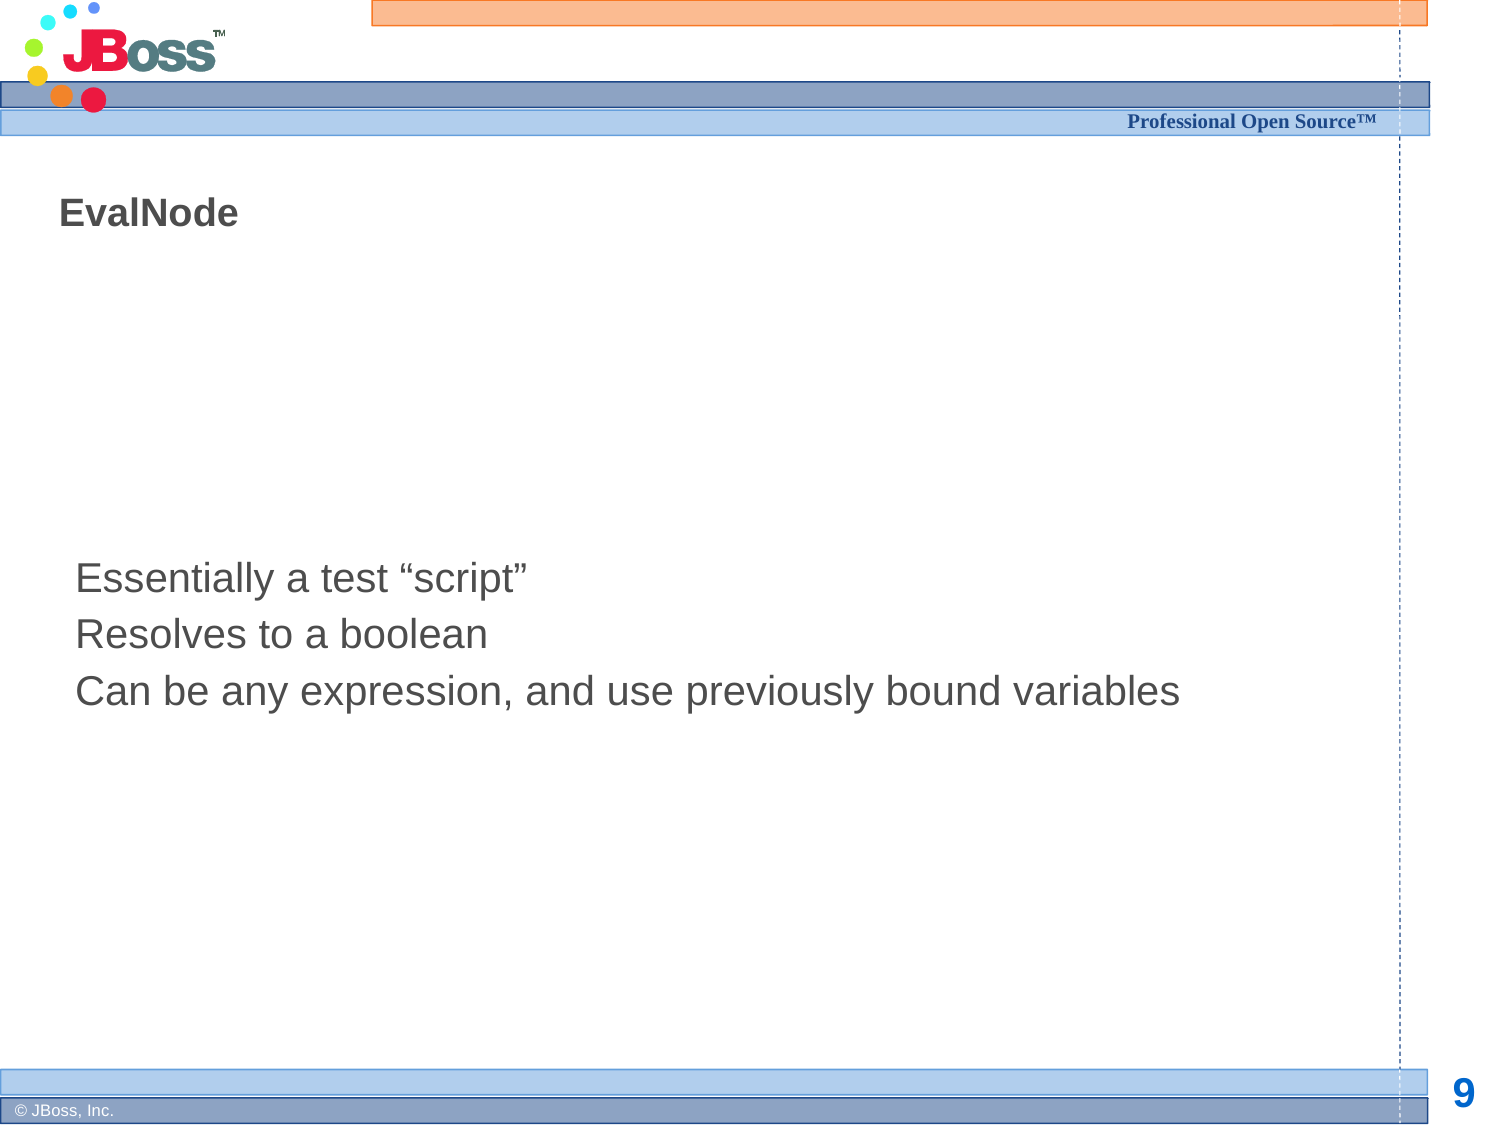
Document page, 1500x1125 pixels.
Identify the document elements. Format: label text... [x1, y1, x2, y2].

title EvalNode [59, 129, 1347, 296]
subtitle Essentially a test “script” Resolves to a boolean Can be any expression, and use previously bound variables [75, 263, 1425, 1006]
